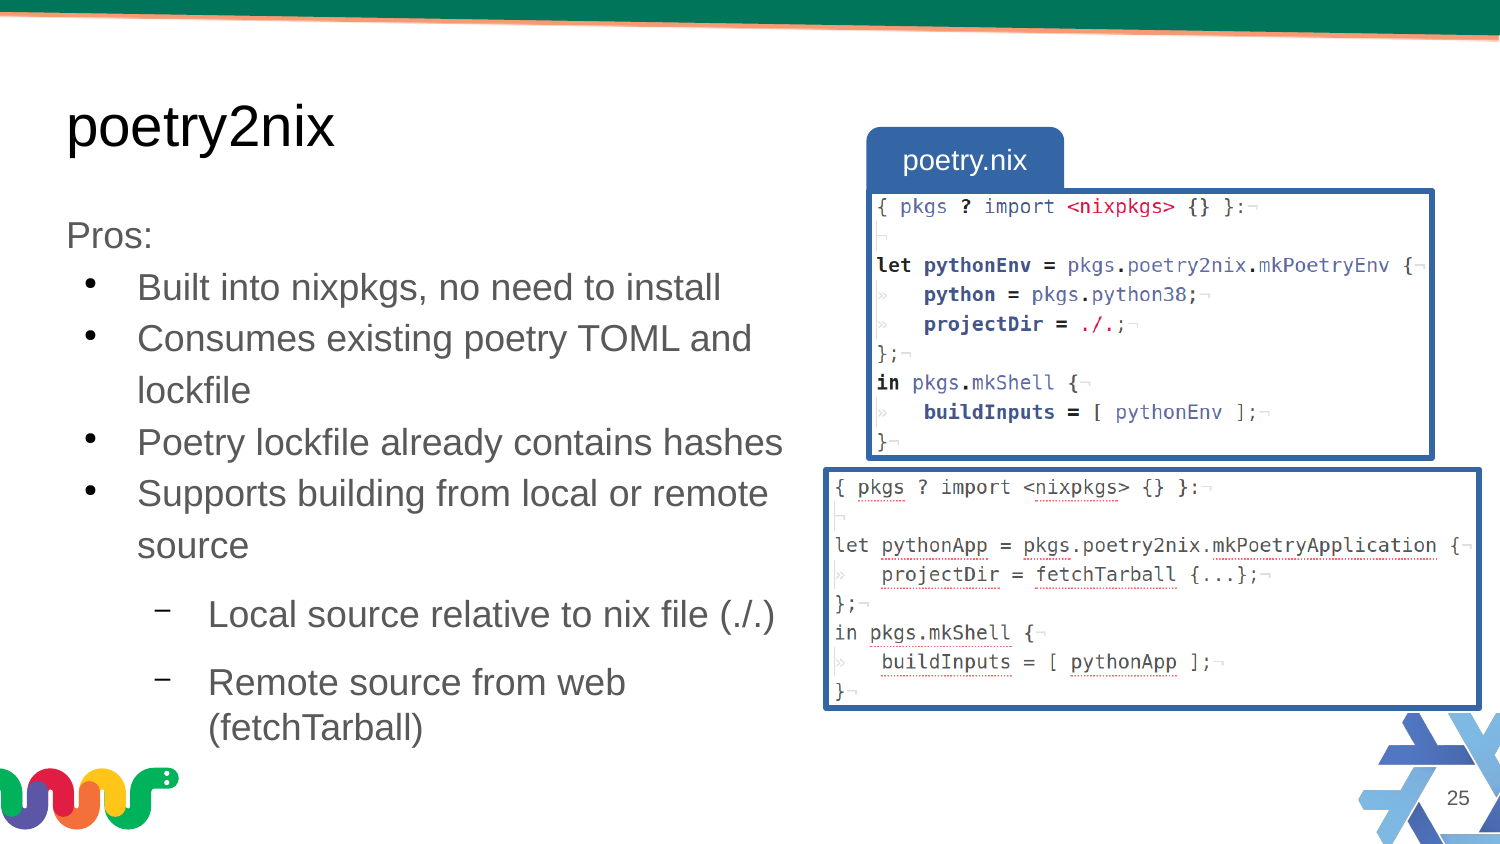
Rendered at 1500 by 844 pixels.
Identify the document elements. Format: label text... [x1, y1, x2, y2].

text_box poetry.nix [869, 129, 1062, 188]
picture [829, 472, 1477, 706]
title poetry2nix [51, 72, 1449, 167]
picture [871, 193, 1430, 455]
picture [1358, 713, 1500, 844]
list Pros: Built into nixpkgs, no need to install Consumes existing poetry TOML and lockfile Poetry lockfile already contains hashes Supports building from local or remote source Local source relative to nix file (./.) Remote source from web (fetchTarball) [51, 189, 804, 750]
